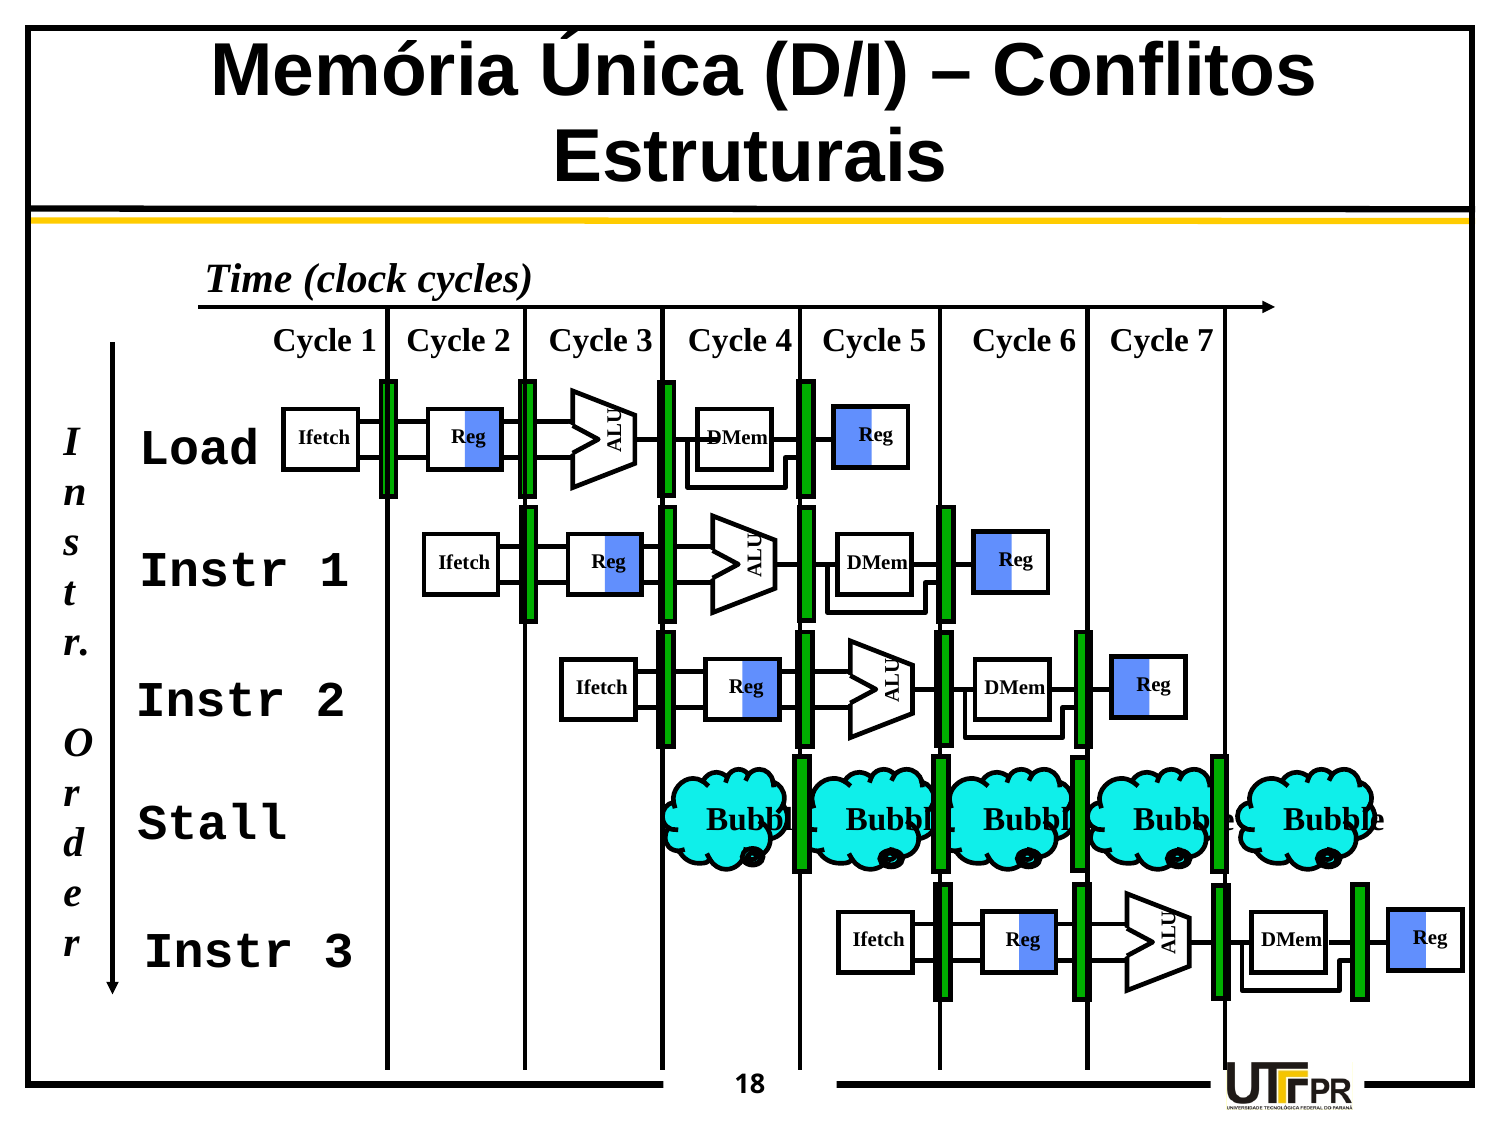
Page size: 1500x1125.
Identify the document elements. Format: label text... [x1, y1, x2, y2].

text_box [933, 756, 949, 872]
text_box [665, 382, 674, 496]
text_box [423, 581, 498, 595]
text_box ALU [732, 518, 774, 599]
text_box [1075, 631, 1085, 747]
text_box [742, 661, 777, 665]
text_box [942, 632, 952, 746]
text_box I n s t r. O r d e r [34, 406, 109, 972]
text_box Reg [706, 665, 779, 706]
text_box DMem [824, 540, 923, 581]
text_box [283, 409, 358, 415]
text_box [1122, 926, 1146, 958]
text_box [1072, 757, 1088, 871]
text_box [1251, 911, 1326, 918]
text_box [802, 631, 813, 747]
text_box Reg [429, 415, 501, 456]
text_box Cycle 6 [945, 310, 1083, 367]
text_box [708, 515, 748, 613]
text_box Instr 1 [124, 529, 365, 604]
text_box Reg [1114, 663, 1186, 704]
text_box [464, 456, 499, 467]
text_box [1019, 959, 1054, 970]
text_box Ifetch [276, 415, 366, 456]
text_box [802, 507, 814, 621]
text_box [1127, 949, 1162, 991]
text_box Instr 3 [128, 910, 369, 986]
text_box [838, 911, 913, 918]
text_box [1114, 704, 1150, 715]
text_box [1390, 957, 1426, 968]
text_box [1390, 912, 1426, 916]
text_box DMem [684, 415, 783, 457]
picture [1226, 1062, 1353, 1110]
text_box ALU [592, 393, 634, 474]
text_box ALU [1146, 896, 1188, 977]
text_box Cycle 1 [246, 310, 380, 367]
text_box [423, 534, 498, 540]
text_box [604, 536, 639, 540]
text_box [742, 706, 777, 717]
text_box [283, 456, 358, 470]
text_box [527, 506, 536, 622]
text_box [604, 581, 639, 592]
title Memória Única (D/I) – Conflitos Estruturais [75, 19, 1426, 207]
text_box Cycle 7 [1090, 310, 1223, 367]
text_box [665, 506, 675, 622]
text_box Ifetch [553, 665, 643, 707]
text_box [464, 411, 499, 415]
text_box Bubble [1088, 769, 1211, 870]
text_box [568, 390, 608, 488]
text_box [850, 696, 886, 738]
text_box Ifetch [830, 918, 920, 959]
text_box [838, 959, 913, 973]
text_box [1019, 914, 1054, 918]
text_box Reg [1390, 916, 1463, 957]
text_box [836, 454, 872, 465]
text_box [1213, 885, 1223, 999]
text_box [1074, 884, 1085, 1000]
text_box [837, 581, 912, 595]
text_box [1127, 893, 1146, 935]
text_box DMem [1239, 918, 1338, 959]
text_box Reg [983, 918, 1056, 959]
text_box [836, 409, 872, 413]
text_box [942, 884, 951, 1000]
text_box [837, 534, 912, 540]
text_box Reg [569, 540, 641, 581]
text_box [561, 659, 636, 665]
text_box Cycle 4 [665, 310, 795, 367]
text_box Cycle 3 [527, 310, 660, 367]
text_box Cycle 5 [802, 310, 938, 367]
text_box Time (clock cycles) [174, 243, 549, 309]
text_box [975, 659, 1050, 665]
text_box [1352, 884, 1368, 1000]
text_box [1211, 756, 1227, 872]
text_box [975, 707, 1050, 720]
text_box Ifetch [416, 540, 506, 581]
text_box [380, 381, 385, 497]
text_box [1251, 959, 1326, 973]
text_box [561, 707, 636, 720]
text_box Bubble [662, 769, 785, 870]
text_box DMem [962, 665, 1061, 707]
text_box Instr 2 [120, 659, 361, 734]
text_box Reg [976, 538, 1049, 579]
text_box [802, 381, 814, 497]
text_box [390, 381, 396, 497]
text_box [976, 534, 1012, 538]
text_box Bubble [810, 769, 933, 870]
text_box [942, 506, 954, 622]
text_box Load [124, 406, 275, 482]
text_box [527, 381, 535, 497]
text_box Cycle 2 [380, 310, 385, 367]
text_box [976, 579, 1012, 590]
text_box Stall [122, 782, 303, 858]
text_box [794, 756, 810, 872]
text_box [665, 631, 674, 747]
text_box Bubble [949, 769, 1072, 870]
text_box Reg [836, 413, 909, 454]
text_box [1114, 659, 1150, 663]
text_box Cycle 2 [390, 310, 521, 367]
text_box [846, 640, 870, 705]
text_box Bubble [1237, 769, 1375, 870]
text_box ALU [870, 643, 911, 724]
